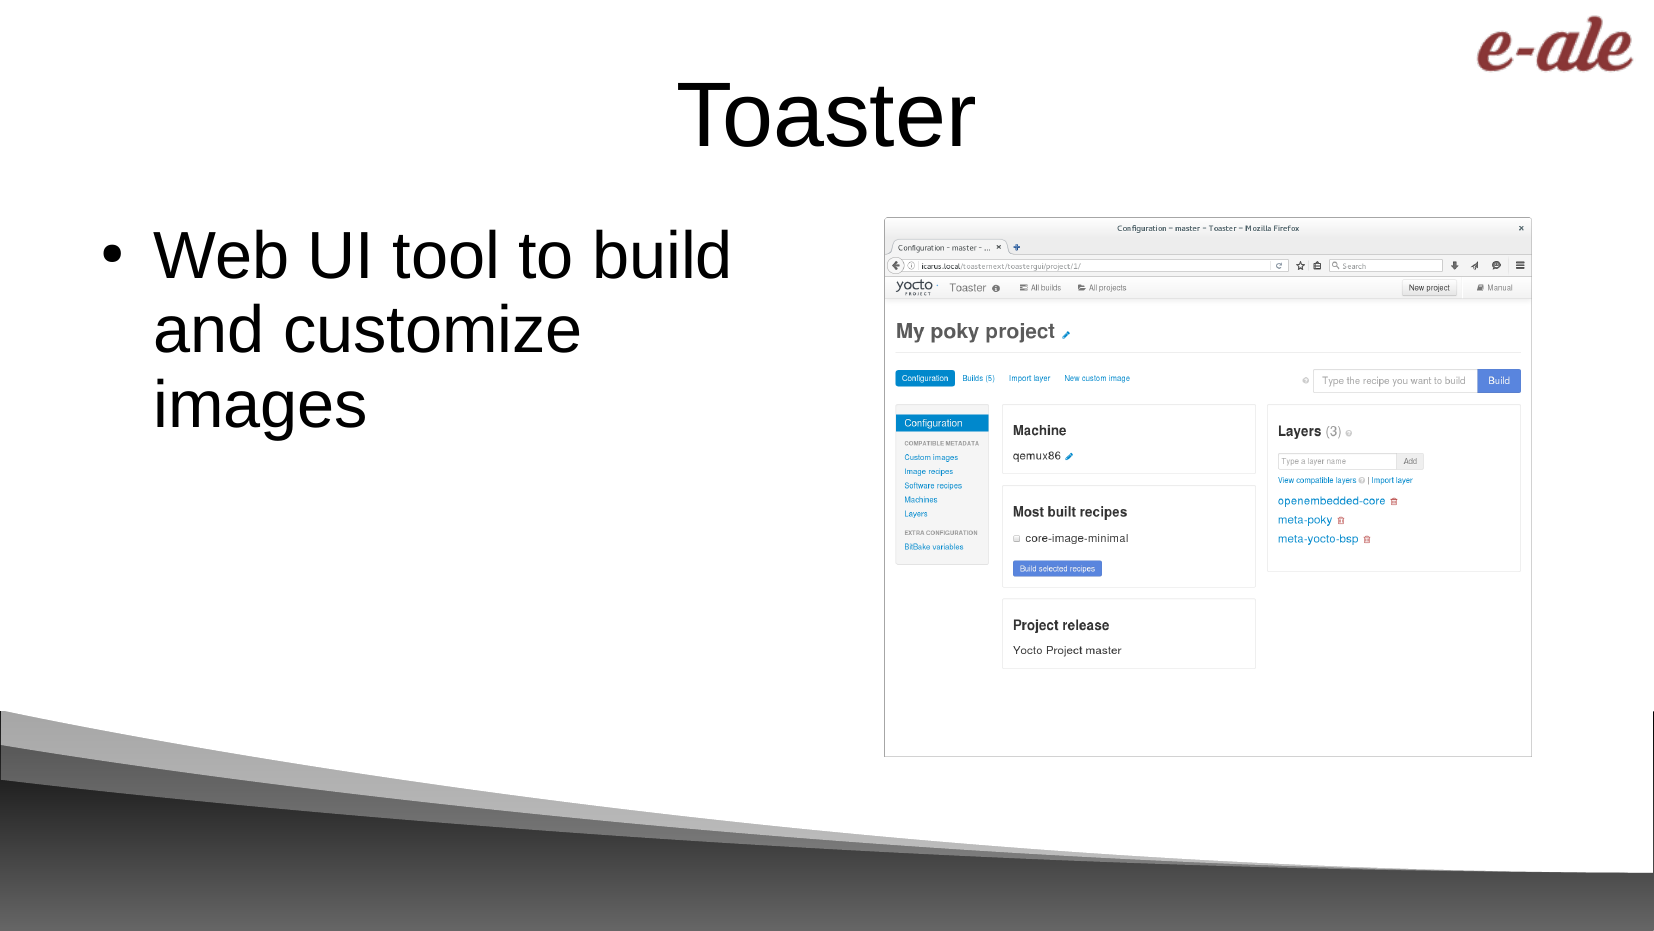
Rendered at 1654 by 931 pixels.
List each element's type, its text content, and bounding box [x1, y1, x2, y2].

title Toaster [82, 37, 1571, 193]
picture [1475, 15, 1636, 74]
picture [884, 217, 1532, 757]
list Web UI tool to build and customize images [82, 217, 809, 757]
